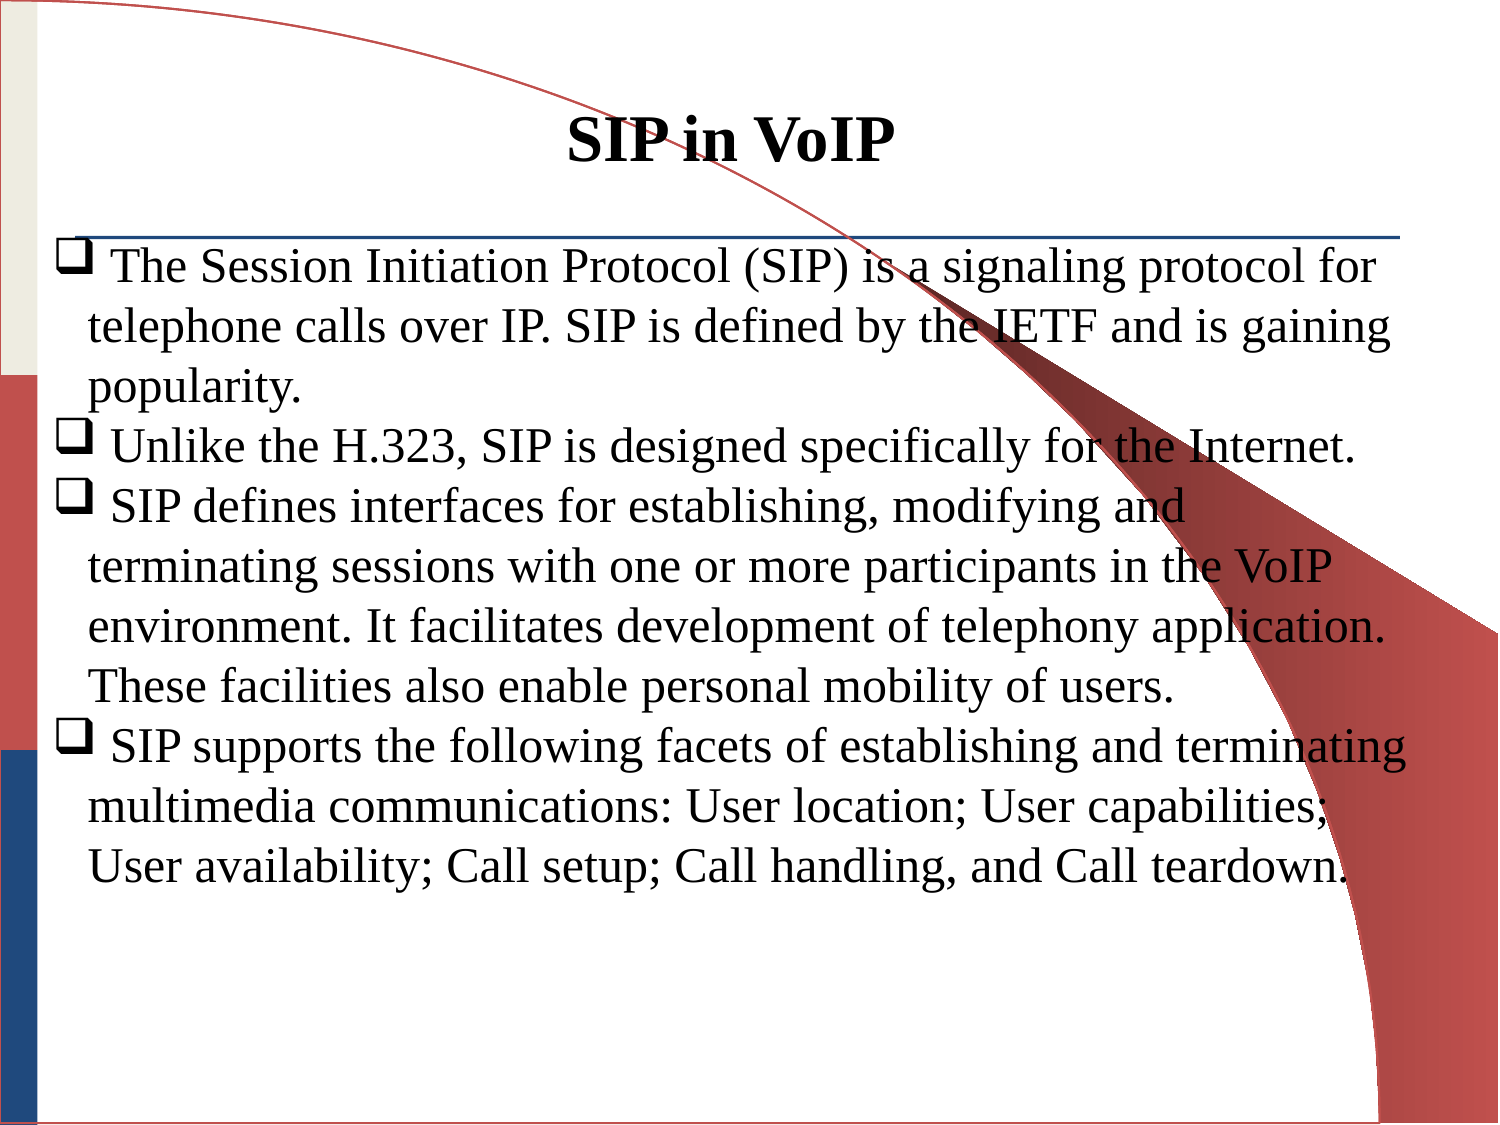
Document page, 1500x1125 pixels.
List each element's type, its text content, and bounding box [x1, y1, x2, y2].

text_box SIP in VoIP [62, 87, 1400, 183]
text_box The Session Initiation Protocol (SIP) is a signaling protocol for telephone calls over IP. SIP is defined by the IETF and is gaining popularity. Unlike the H.323, SIP is designed specifically for the Internet. SIP defines interfaces for establishing, modifying and terminating sessions with one or more participants in the VoIP environment. It facilitates development of telephony application. These facilities also enable personal mobility of users. SIP supports the following facets of establishing and terminating multimedia communications: User location; User capabilities; User availability; Call setup; Call handling, and Call teardown. [37, 224, 1438, 900]
